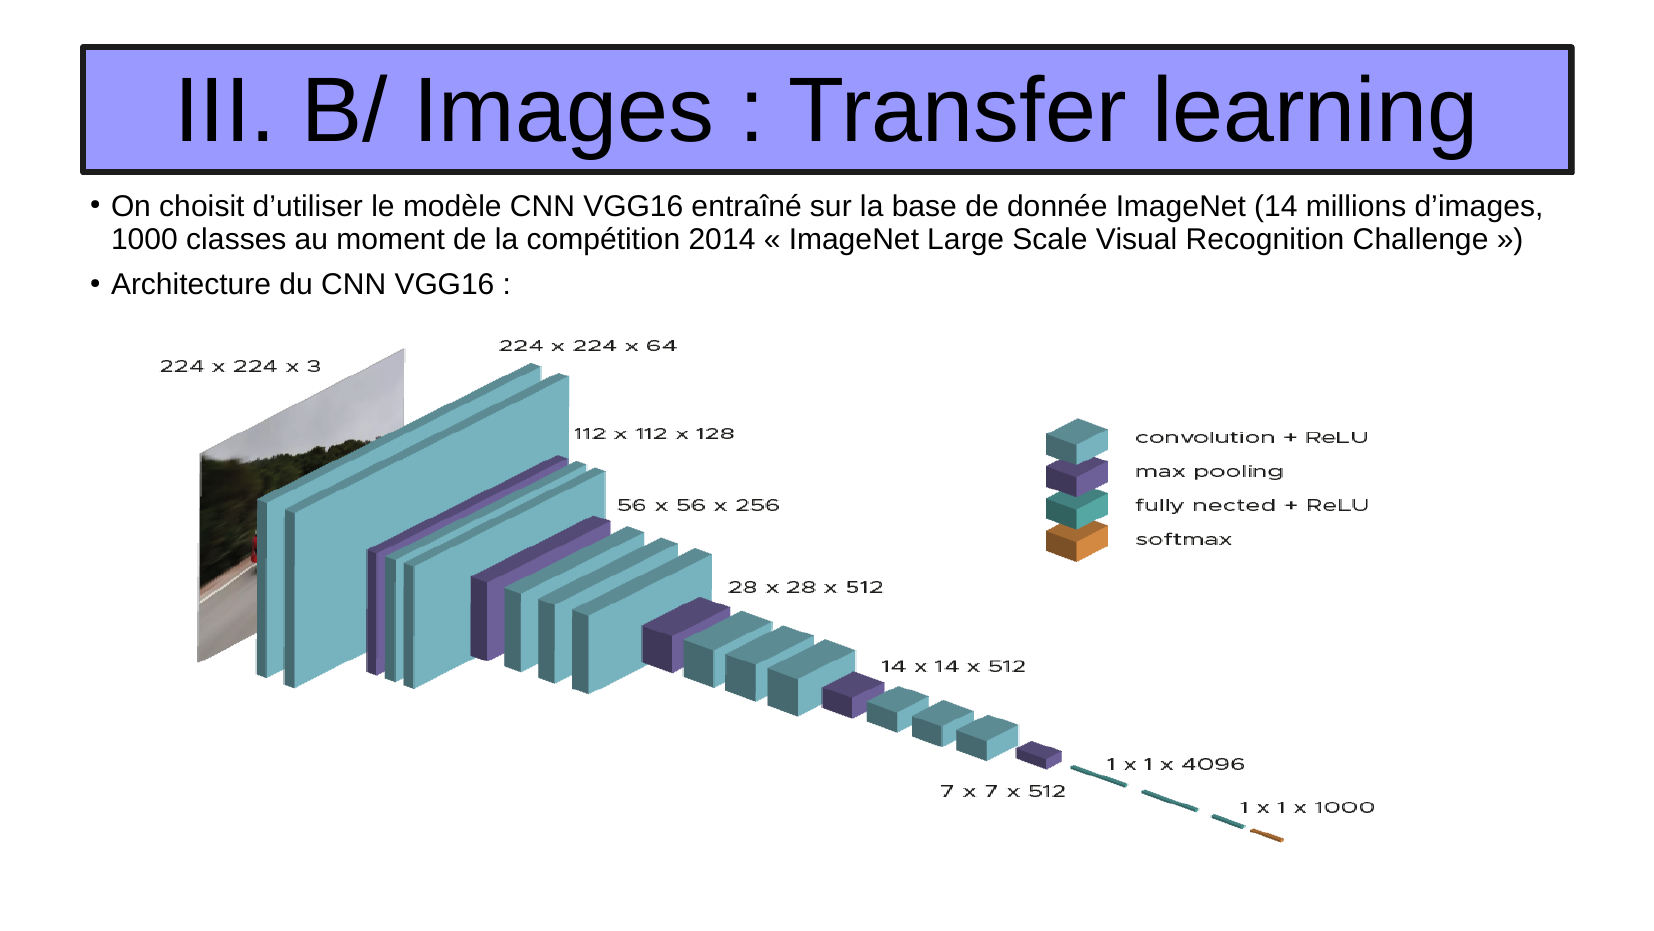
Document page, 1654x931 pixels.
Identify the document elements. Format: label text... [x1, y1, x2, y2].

picture [59, 318, 1573, 861]
list On choisit d’utiliser le modèle CNN VGG16 entraîné sur la base de donnée ImageNet (14 millions d’images, 1000 classes au moment de la compétition 2014 « ImageNet Large Scale Visual Recognition Challenge ») Architecture du CNN VGG16 : [82, 188, 1571, 308]
title III. B/ Images : Transfer learning [83, 47, 1572, 172]
